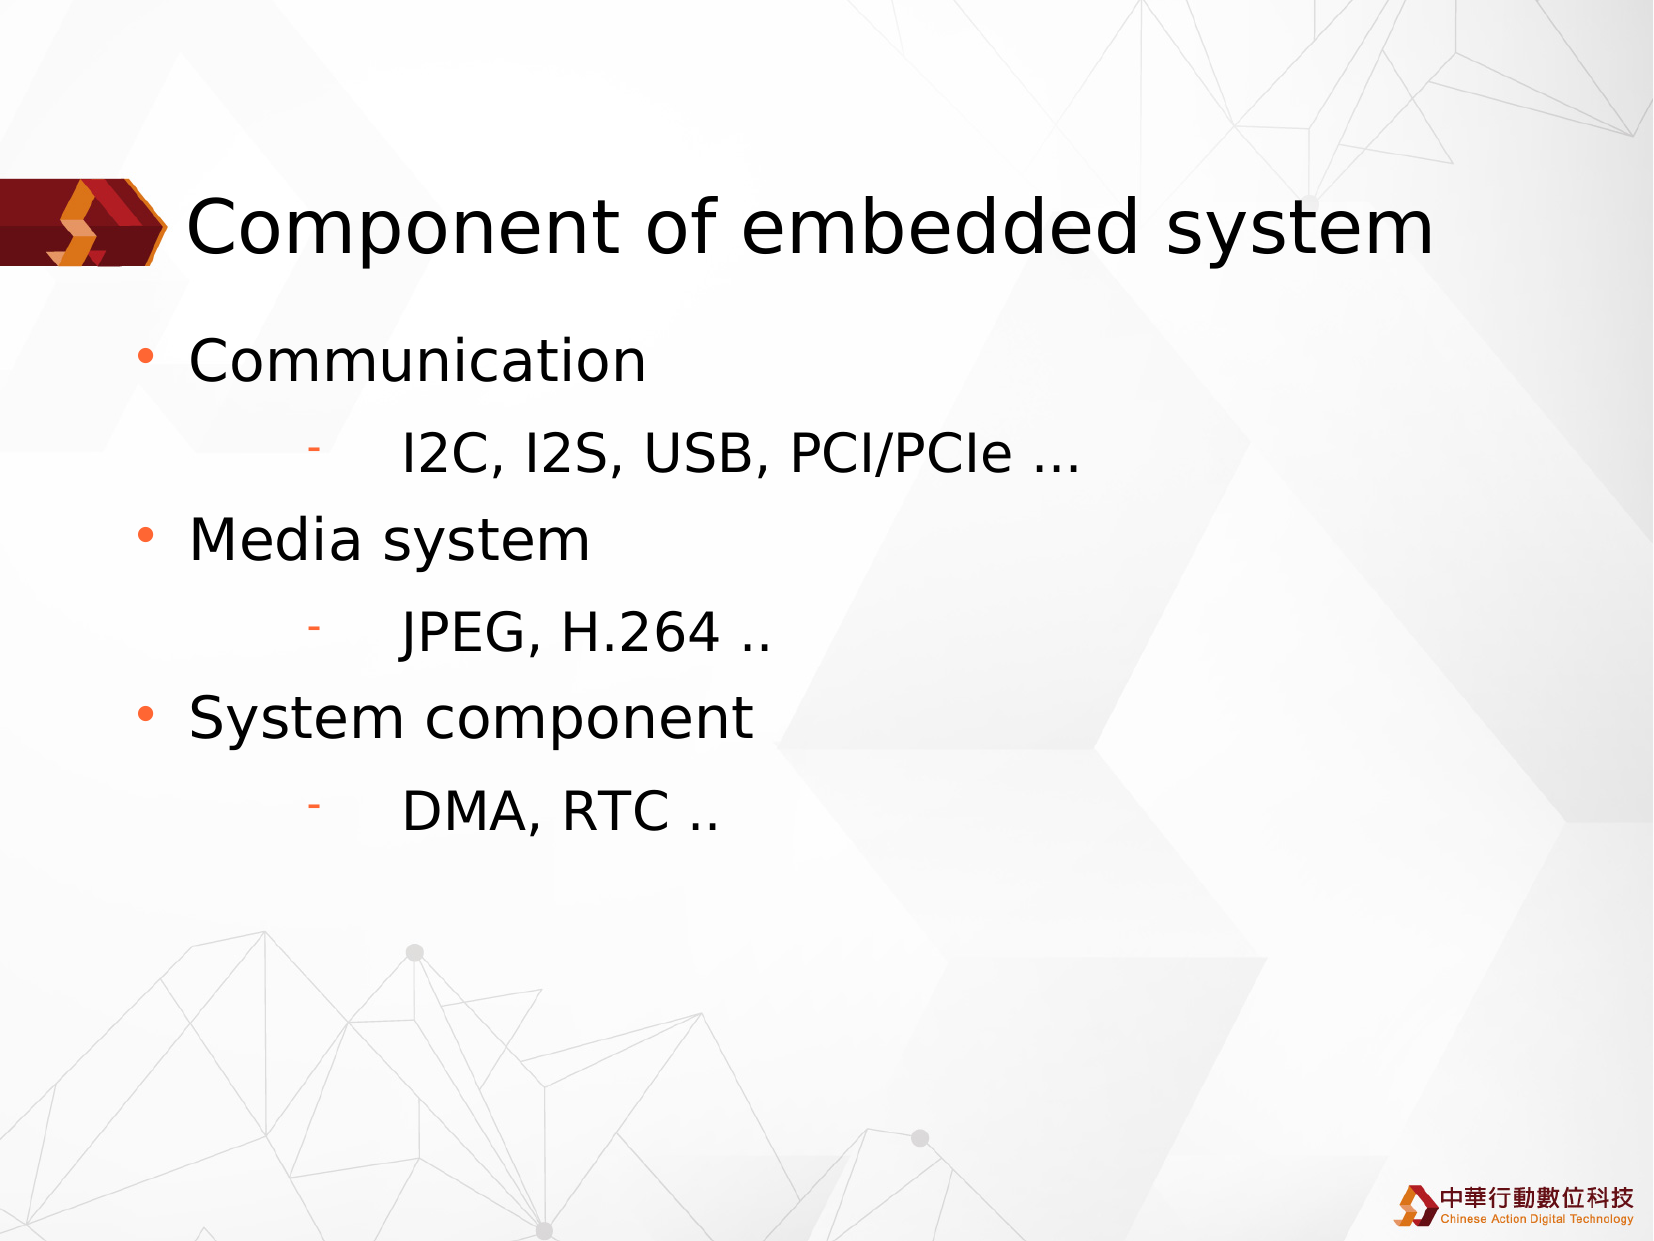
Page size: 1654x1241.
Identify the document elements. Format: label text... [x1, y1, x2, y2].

list Communication I2C, I2S, USB, PCI/PCIe ... Media system JPEG, H.264 .. System component DMA, RTC .. [118, 324, 1571, 1045]
title Component of embedded system [118, 116, 1506, 324]
picture [0, 0, 1654, 1241]
